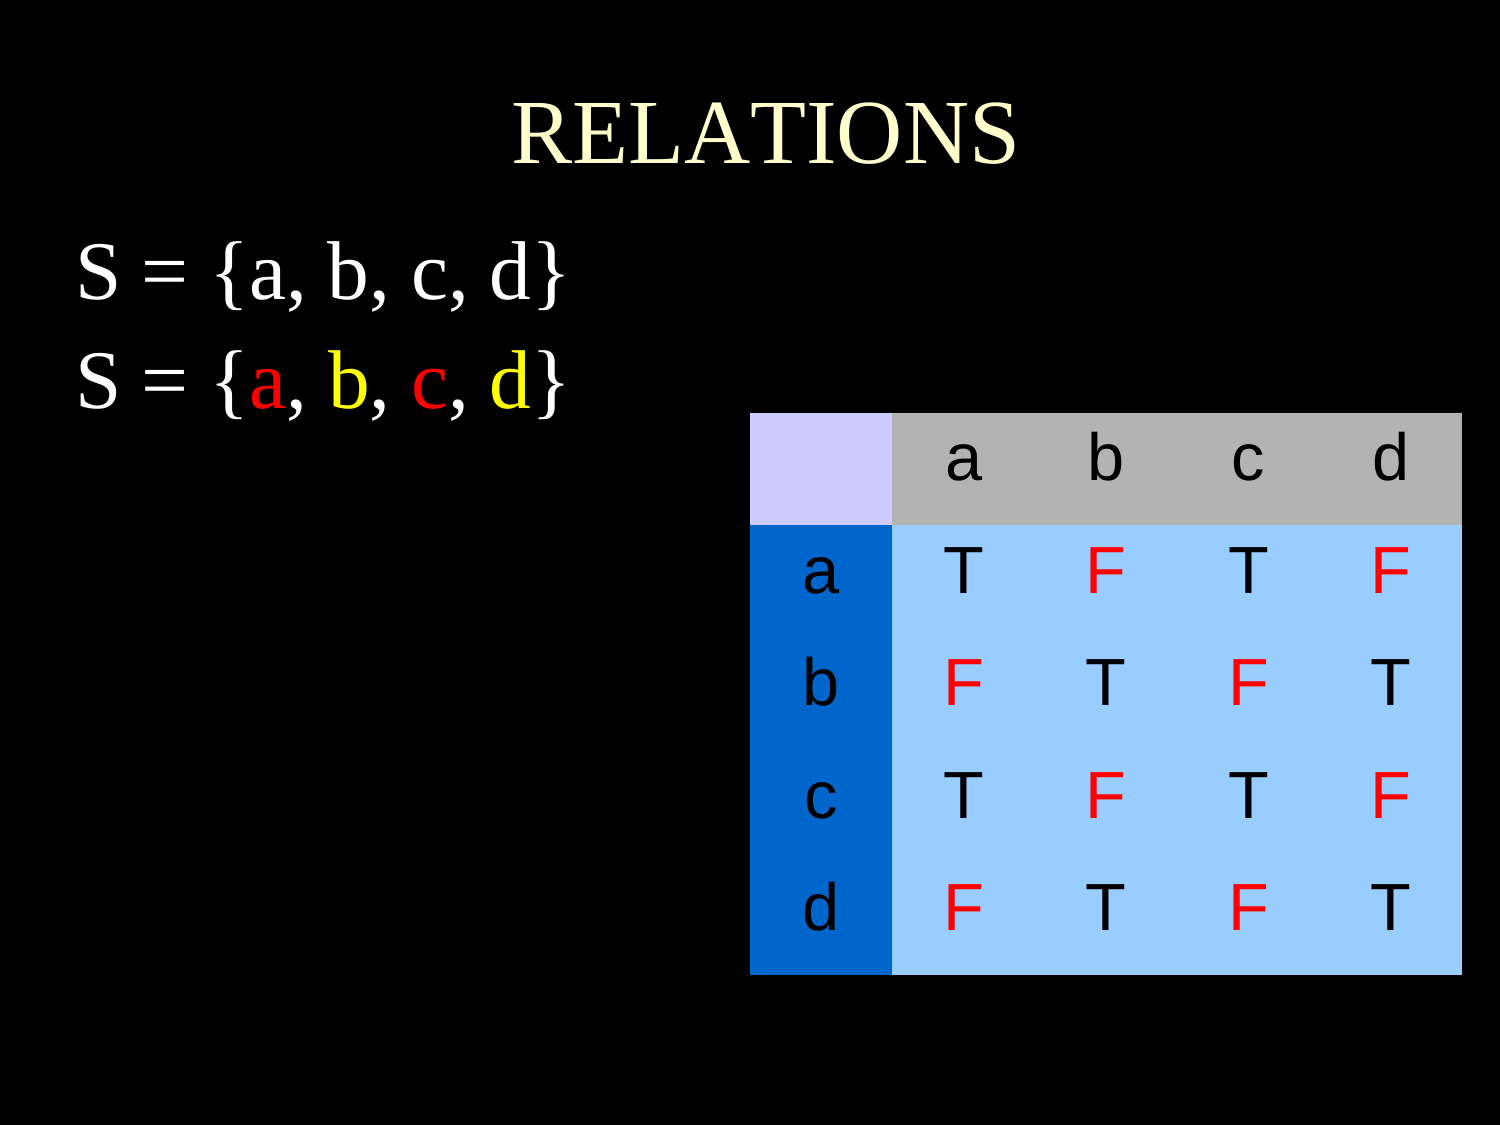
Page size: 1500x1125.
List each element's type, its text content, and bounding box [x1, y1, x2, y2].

table_cell T [1177, 525, 1320, 638]
table_cell T [892, 525, 1035, 638]
table_cell F [1320, 525, 1462, 638]
table_cell F [892, 863, 1035, 975]
table_cell T [1177, 750, 1320, 863]
table_cell T [1320, 638, 1462, 750]
table_cell T [1035, 863, 1177, 975]
table_cell T [1035, 638, 1177, 750]
table_cell F [1177, 863, 1320, 975]
table_header c [1177, 413, 1320, 525]
table_cell F [892, 638, 1035, 750]
table_cell F [1320, 750, 1462, 863]
title RELATIONS [37, 37, 1496, 228]
list S = {a, b, c, d} S = {a, b, c, d} [75, 224, 1351, 1125]
table_header d [1320, 413, 1462, 525]
table_cell F [1177, 638, 1320, 750]
table_cell d [750, 863, 892, 975]
table_cell c [750, 750, 892, 863]
table_cell F [1035, 525, 1177, 638]
table_header a [892, 413, 1035, 525]
table_cell F [1035, 750, 1177, 863]
table_cell T [1320, 863, 1462, 975]
table_cell a [750, 525, 892, 638]
table_cell b [750, 638, 892, 750]
table_header [750, 413, 892, 525]
table_cell T [892, 750, 1035, 863]
table_header b [1035, 413, 1177, 525]
